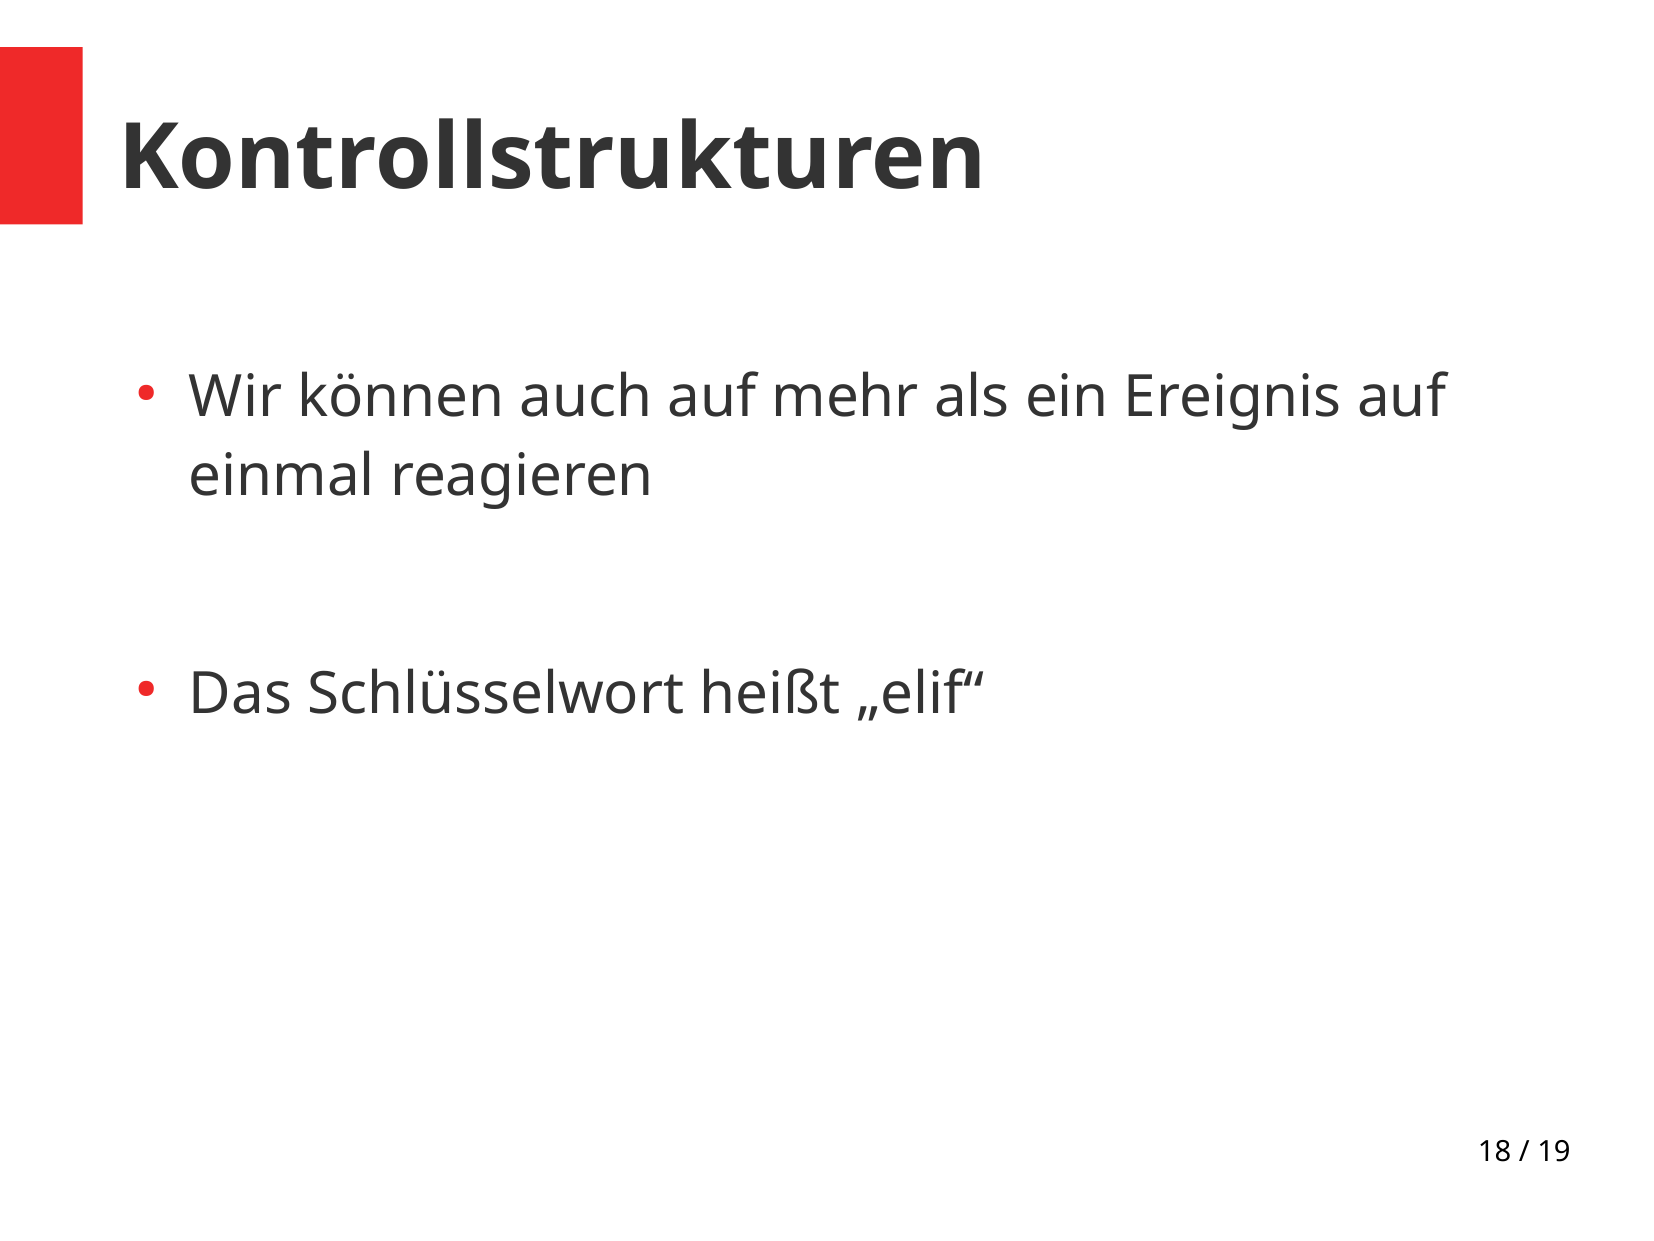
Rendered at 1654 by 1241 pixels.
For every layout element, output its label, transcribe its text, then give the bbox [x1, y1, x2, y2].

title Kontrollstrukturen [118, 49, 1571, 257]
list Wir können auch auf mehr als ein Ereignis auf einmal reagieren Das Schlüsselwort heißt „elif“ [118, 354, 1536, 1074]
